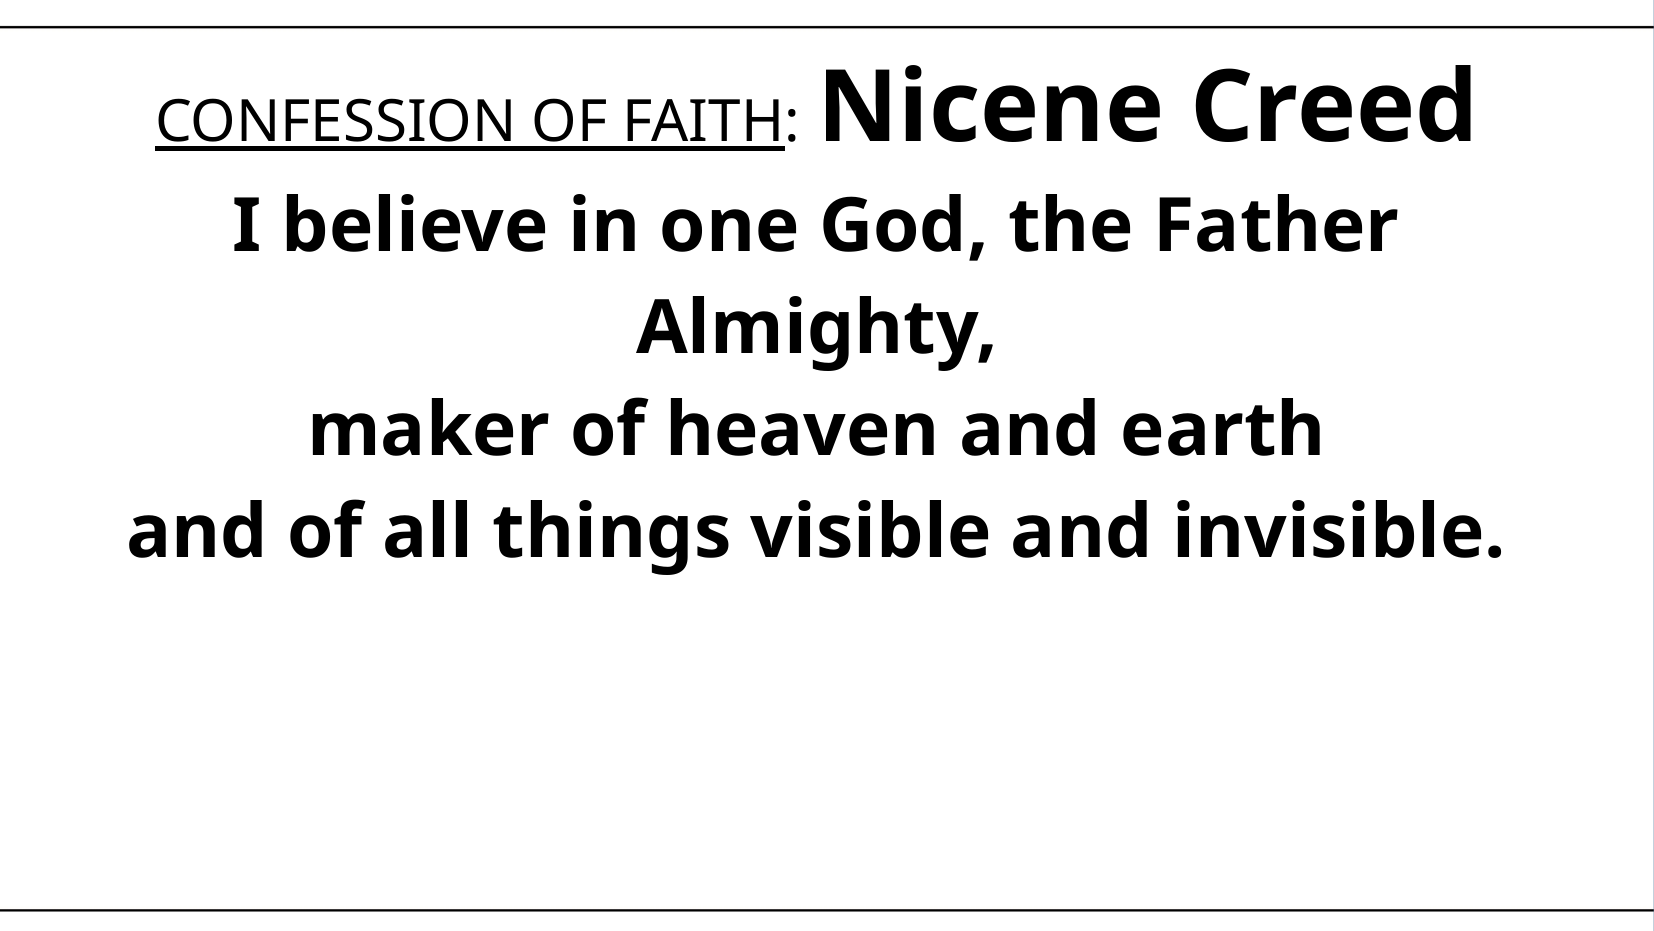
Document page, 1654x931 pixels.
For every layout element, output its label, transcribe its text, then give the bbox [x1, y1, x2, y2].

text_box CONFESSION OF FAITH: Nicene Creed I believe in one God, the Father Almighty, maker of heaven and earth and of all things visible and invisible. [44, 27, 1590, 446]
picture [0, 0, 1654, 931]
